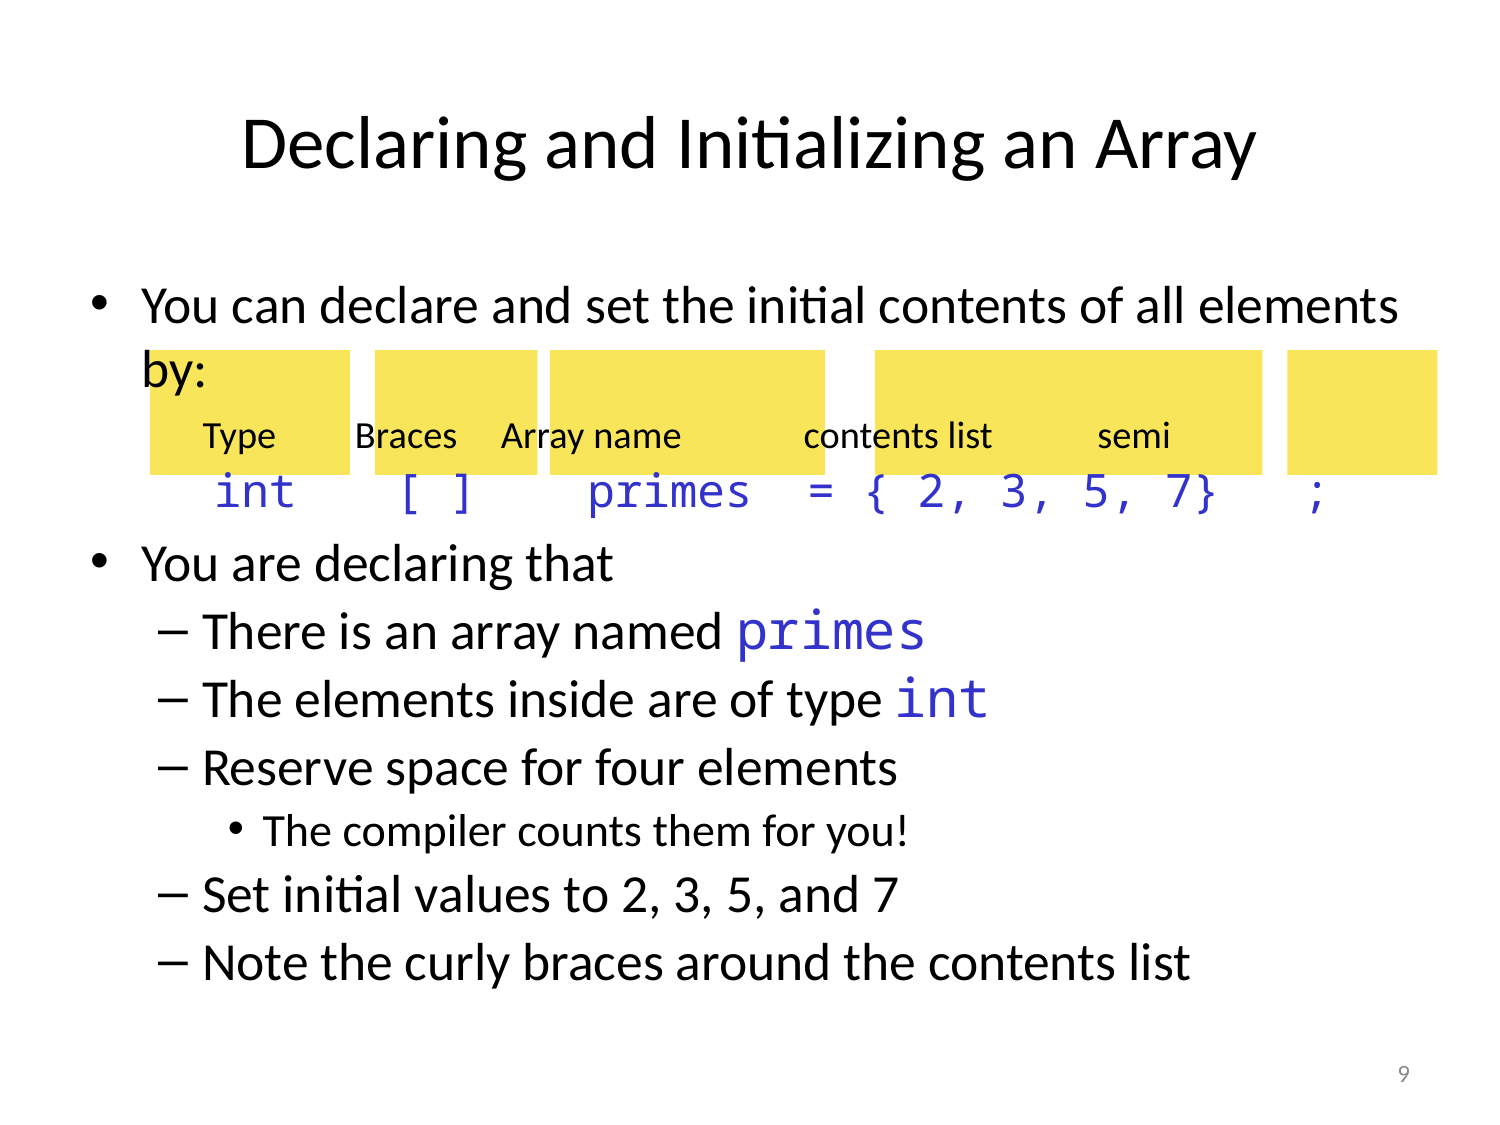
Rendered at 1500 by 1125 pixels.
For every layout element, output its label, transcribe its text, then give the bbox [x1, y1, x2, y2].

list You can declare and set the initial contents of all elements by: Type Braces Array name contents list semi int [ ] primes = { 2, 3, 5, 7} ; You are declaring that There is an array named primes The elements inside are of type int Reserve space for four elements The compiler counts them for you! Set initial values to 2, 3, 5, and 7 Note the curly braces around the contents list [75, 262, 1425, 1005]
text_box [1425, 350, 1438, 475]
slide_number <number> [1074, 1042, 1425, 1103]
title Declaring and Initializing an Array [75, 45, 1425, 233]
